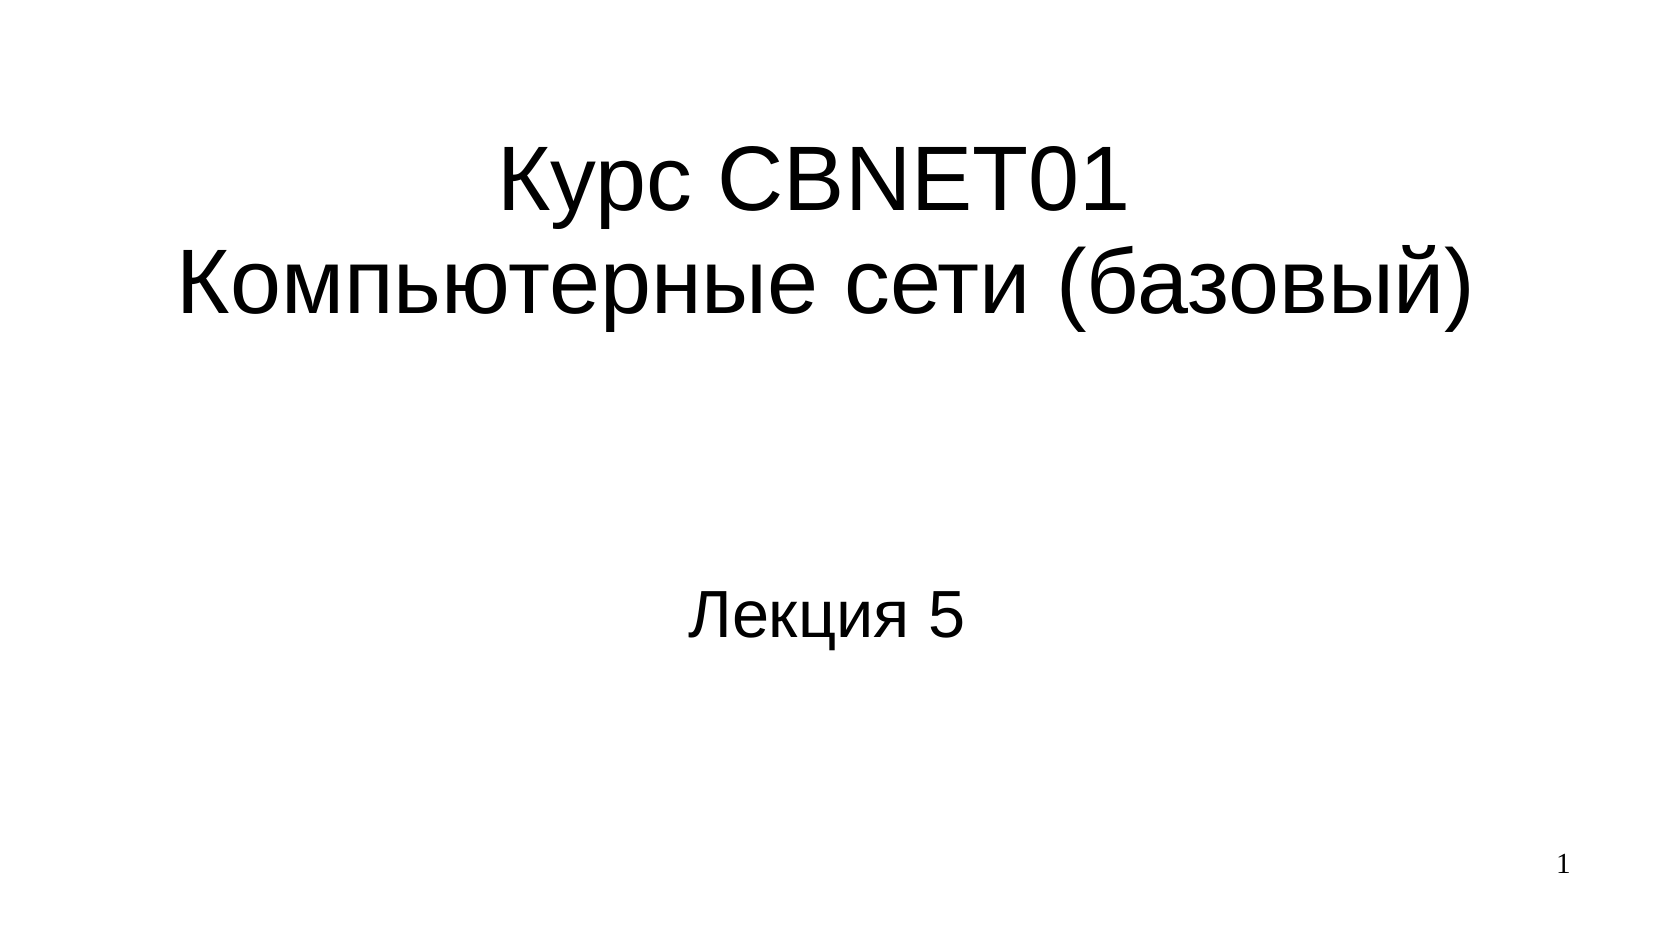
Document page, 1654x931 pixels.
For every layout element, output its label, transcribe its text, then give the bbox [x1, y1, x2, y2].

text_box Лекция 5 [82, 472, 1572, 758]
title Курс CBNET01 Компьютерные сети (базовый) [82, 127, 1572, 333]
